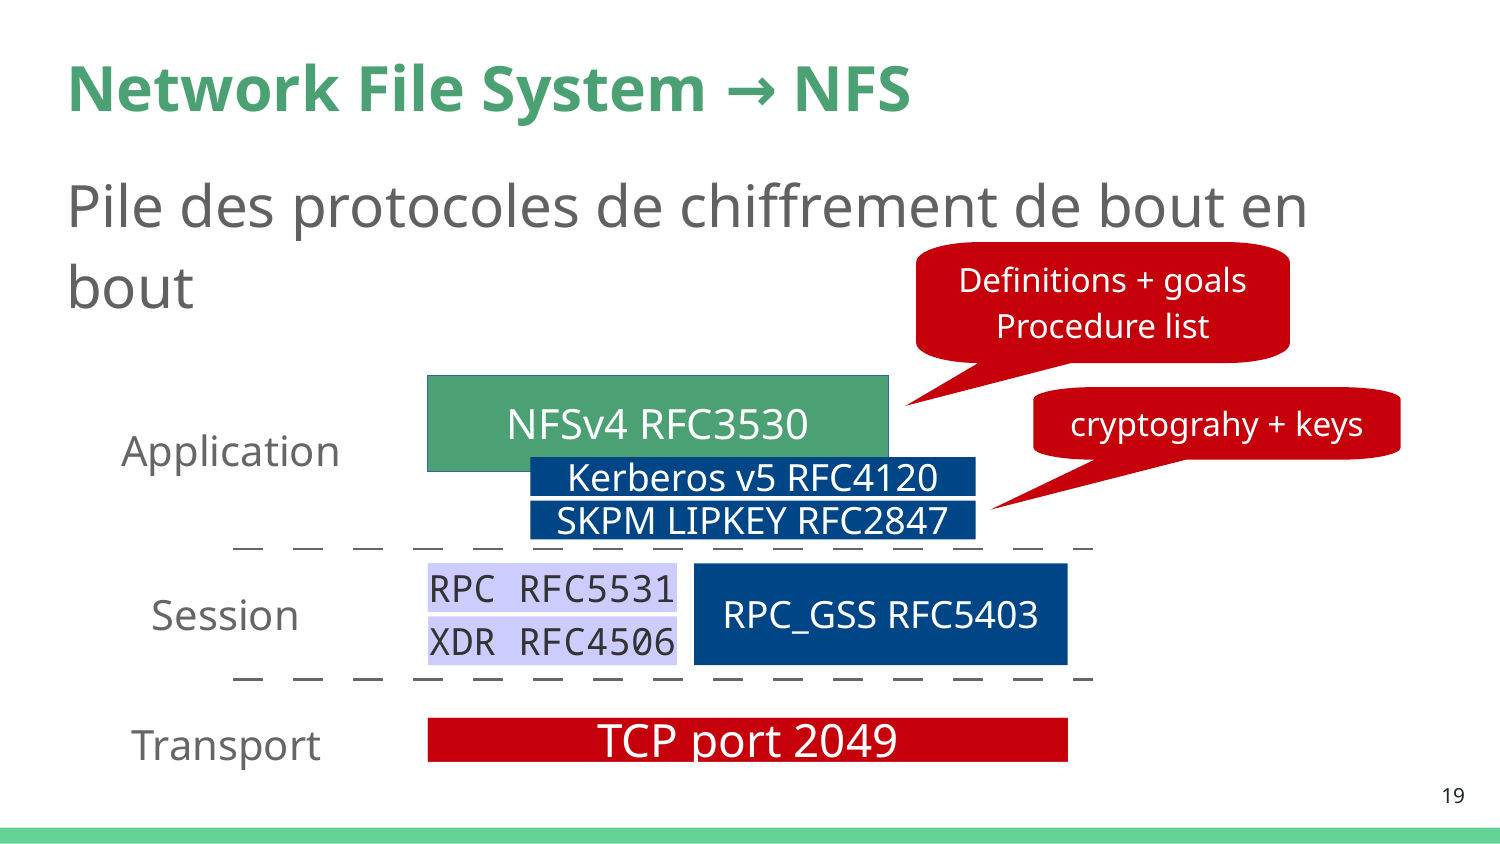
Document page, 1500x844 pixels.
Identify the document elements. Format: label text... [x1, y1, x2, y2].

text_box Transport [116, 708, 338, 778]
text_box RPC RFC5531 [427, 563, 677, 612]
text_box Kerberos v5 RFC4120 [530, 457, 976, 496]
text_box NFSv4 RFC3530 [427, 375, 889, 472]
title Network File System → NFS [51, 23, 1449, 117]
text_box Session [137, 578, 315, 648]
text_box XDR RFC4506 [428, 616, 677, 666]
text_box Definitions + goals Procedure list [905, 242, 1290, 406]
slide_number <numéro> [1389, 764, 1480, 830]
text_box cryptograhy + keys [990, 387, 1401, 510]
text_box SKPM LIPKEY RFC2847 [530, 500, 976, 540]
text_box RPC_GSS RFC5403 [694, 563, 1068, 666]
text_box TCP port 2049 [427, 717, 1068, 762]
list Pile des protocoles de chiffrement de bout en bout [51, 144, 1449, 266]
text_box Application [106, 413, 371, 484]
